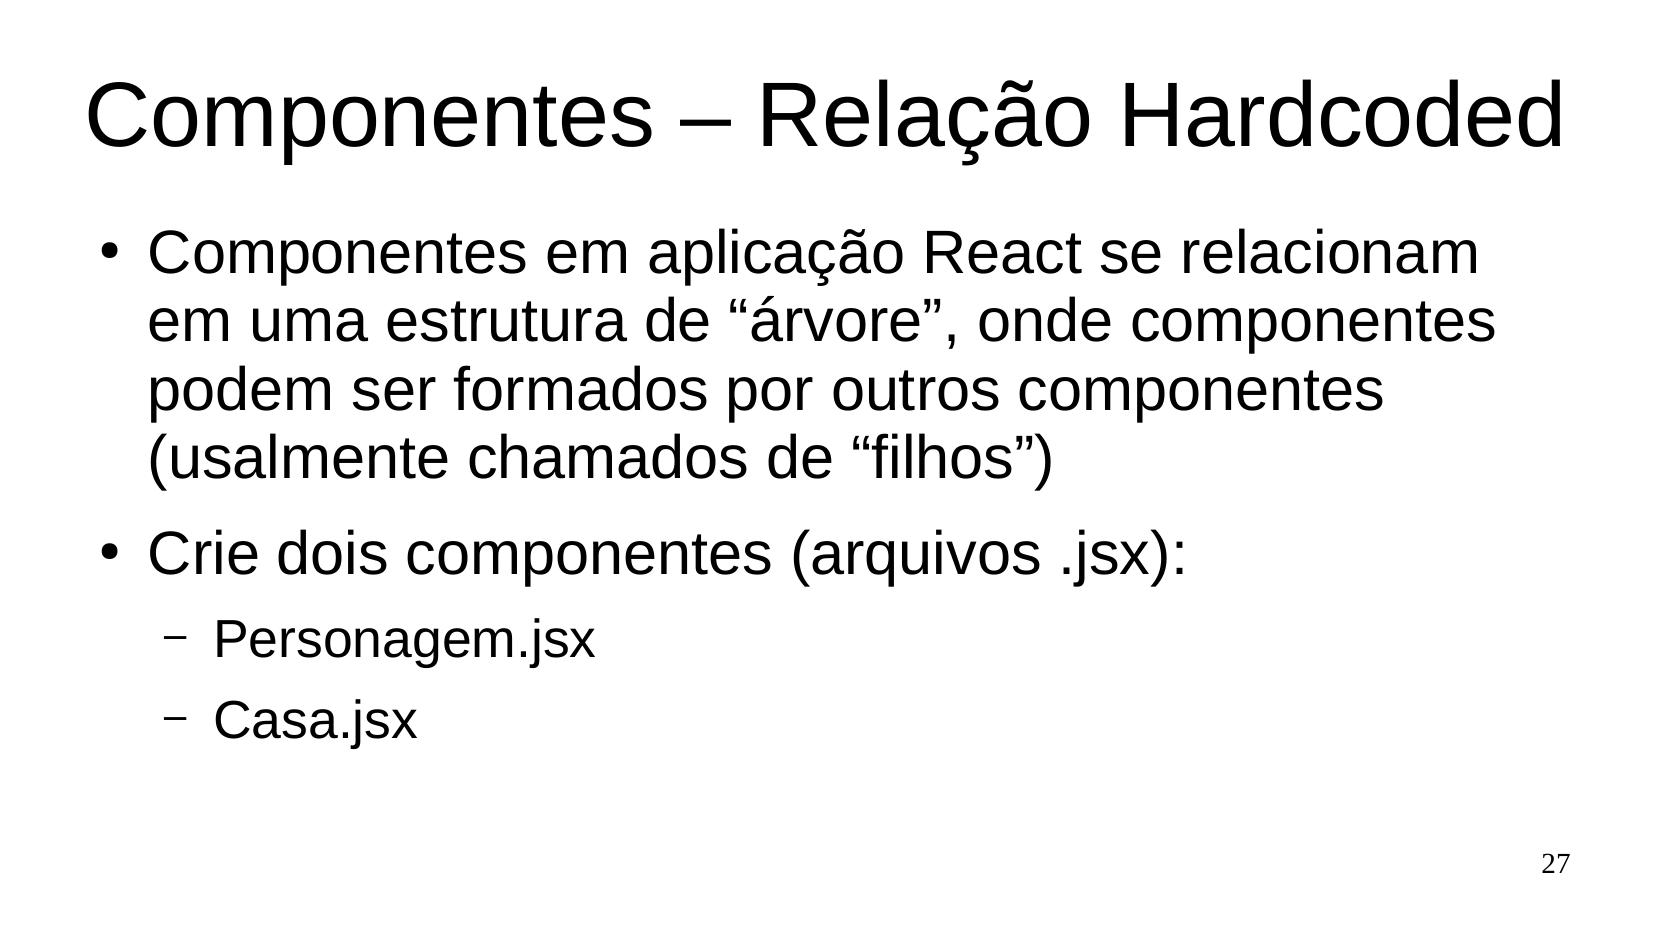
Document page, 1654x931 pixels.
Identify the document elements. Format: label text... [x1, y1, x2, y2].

list Componentes em aplicação React se relacionam em uma estrutura de “árvore”, onde componentes podem ser formados por outros componentes (usalmente chamados de “filhos”) Crie dois componentes (arquivos .jsx): Personagem.jsx Casa.jsx [82, 217, 1571, 758]
title Componentes – Relação Hardcoded [82, 37, 1571, 193]
